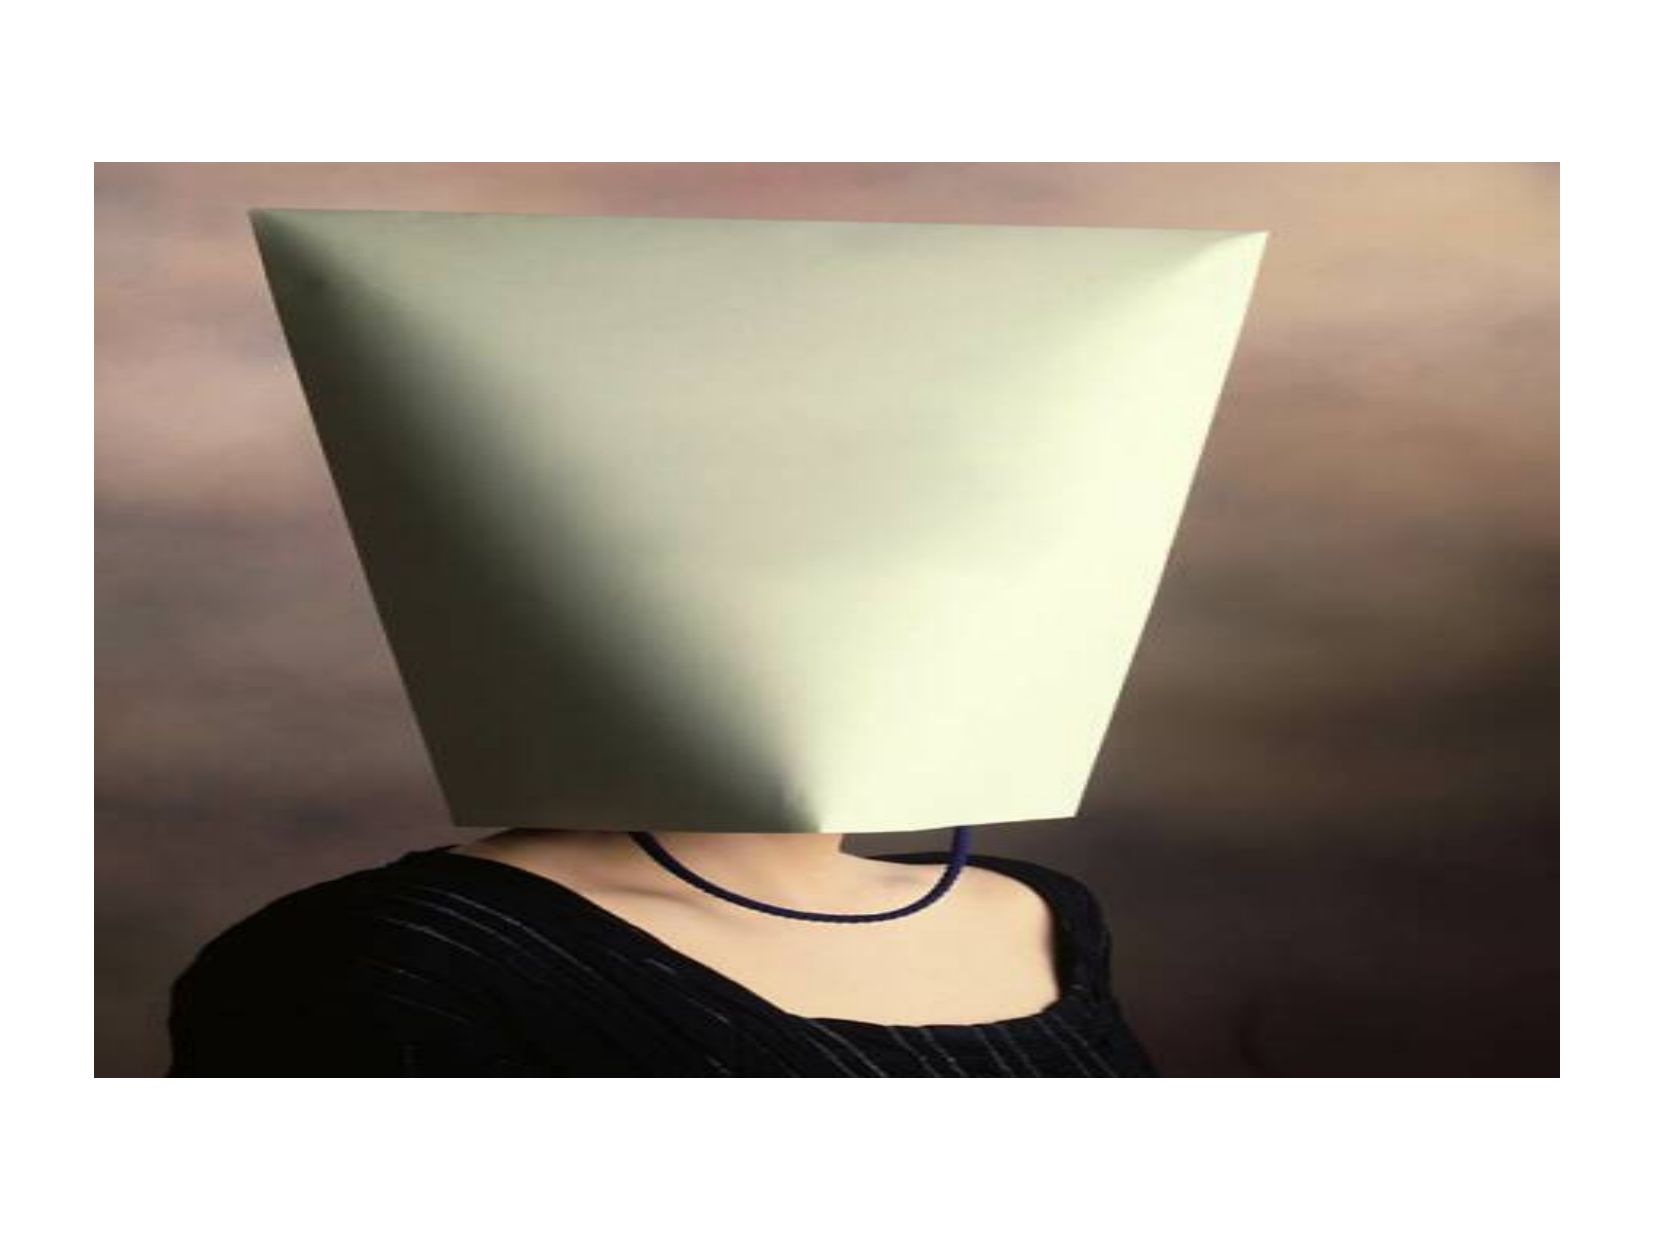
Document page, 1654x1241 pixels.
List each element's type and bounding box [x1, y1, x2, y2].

picture [94, 162, 1560, 1078]
